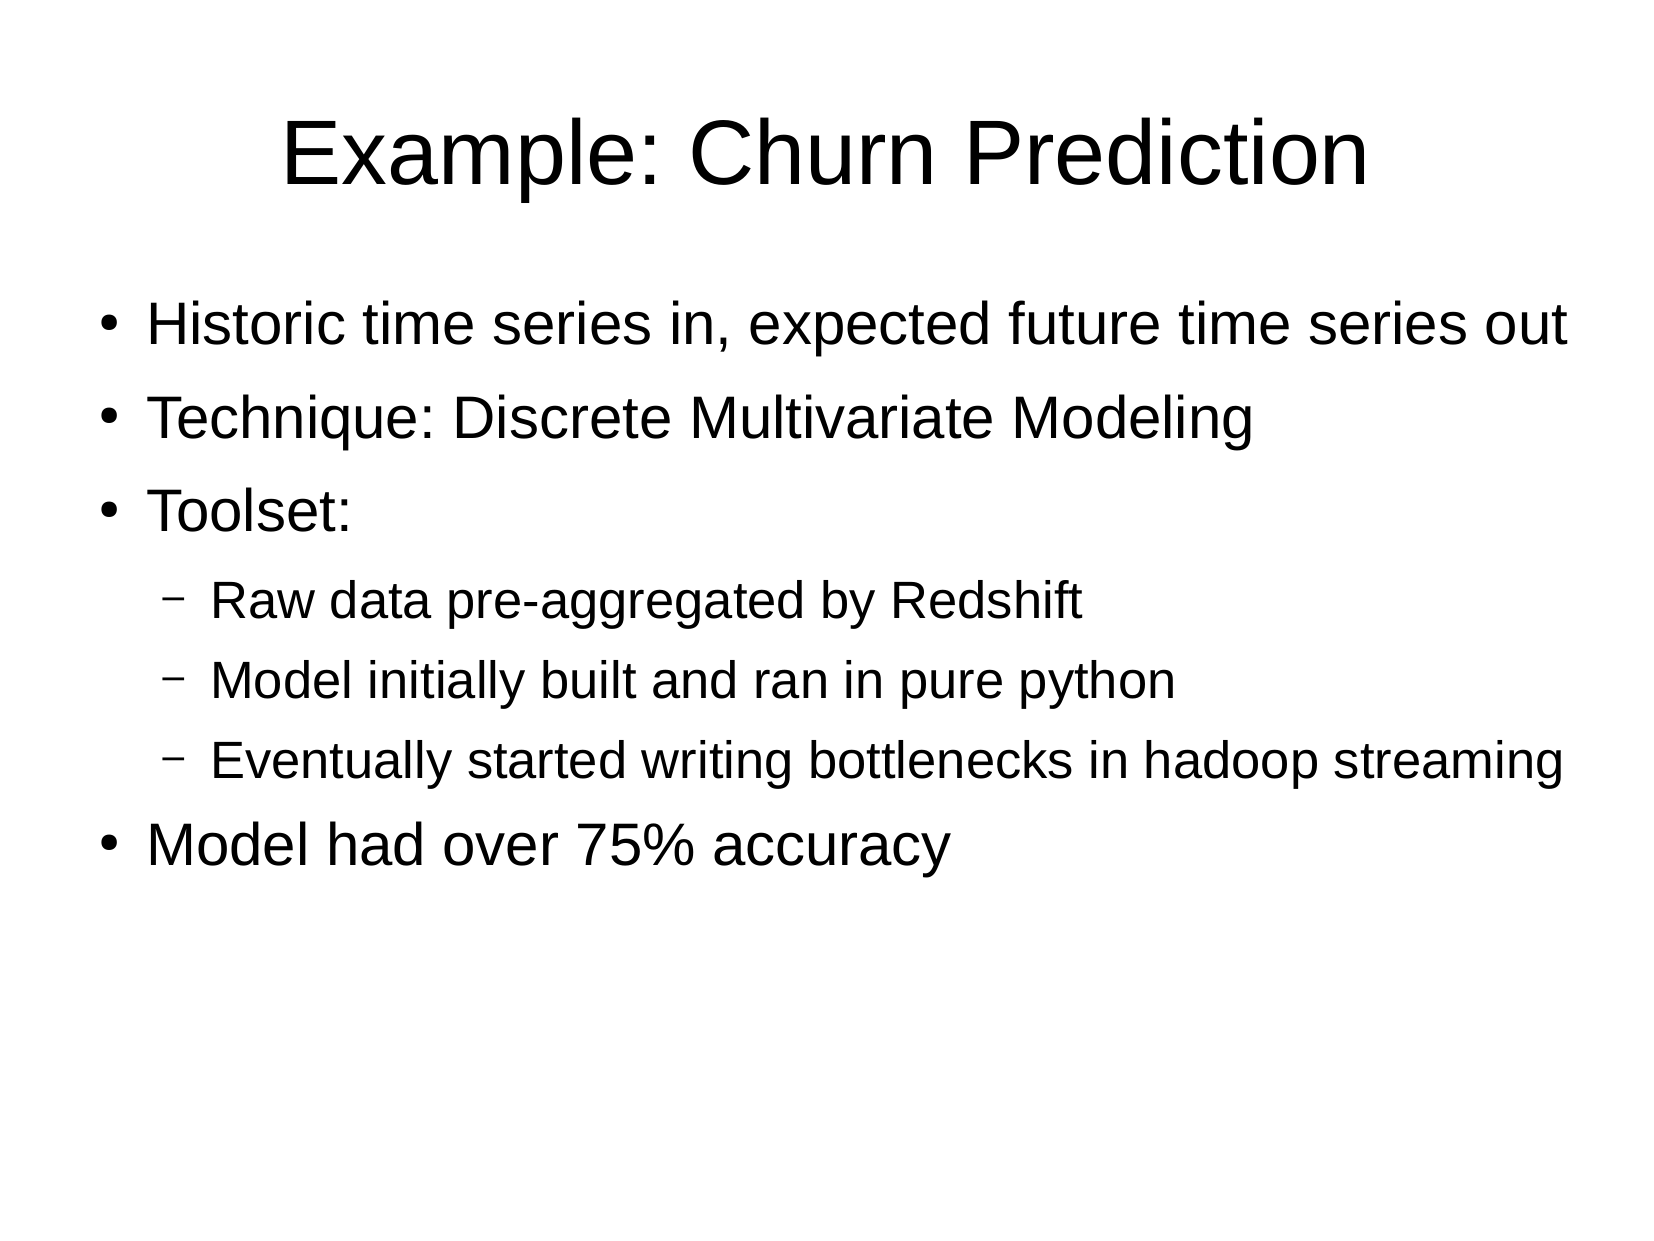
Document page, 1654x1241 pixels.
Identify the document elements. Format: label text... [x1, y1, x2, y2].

list Historic time series in, expected future time series out Technique: Discrete Multivariate Modeling Toolset: Raw data pre-aggregated by Redshift Model initially built and ran in pure python Eventually started writing bottlenecks in hadoop streaming Model had over 75% accuracy [82, 290, 1571, 1010]
title Example: Churn Prediction [82, 49, 1571, 257]
